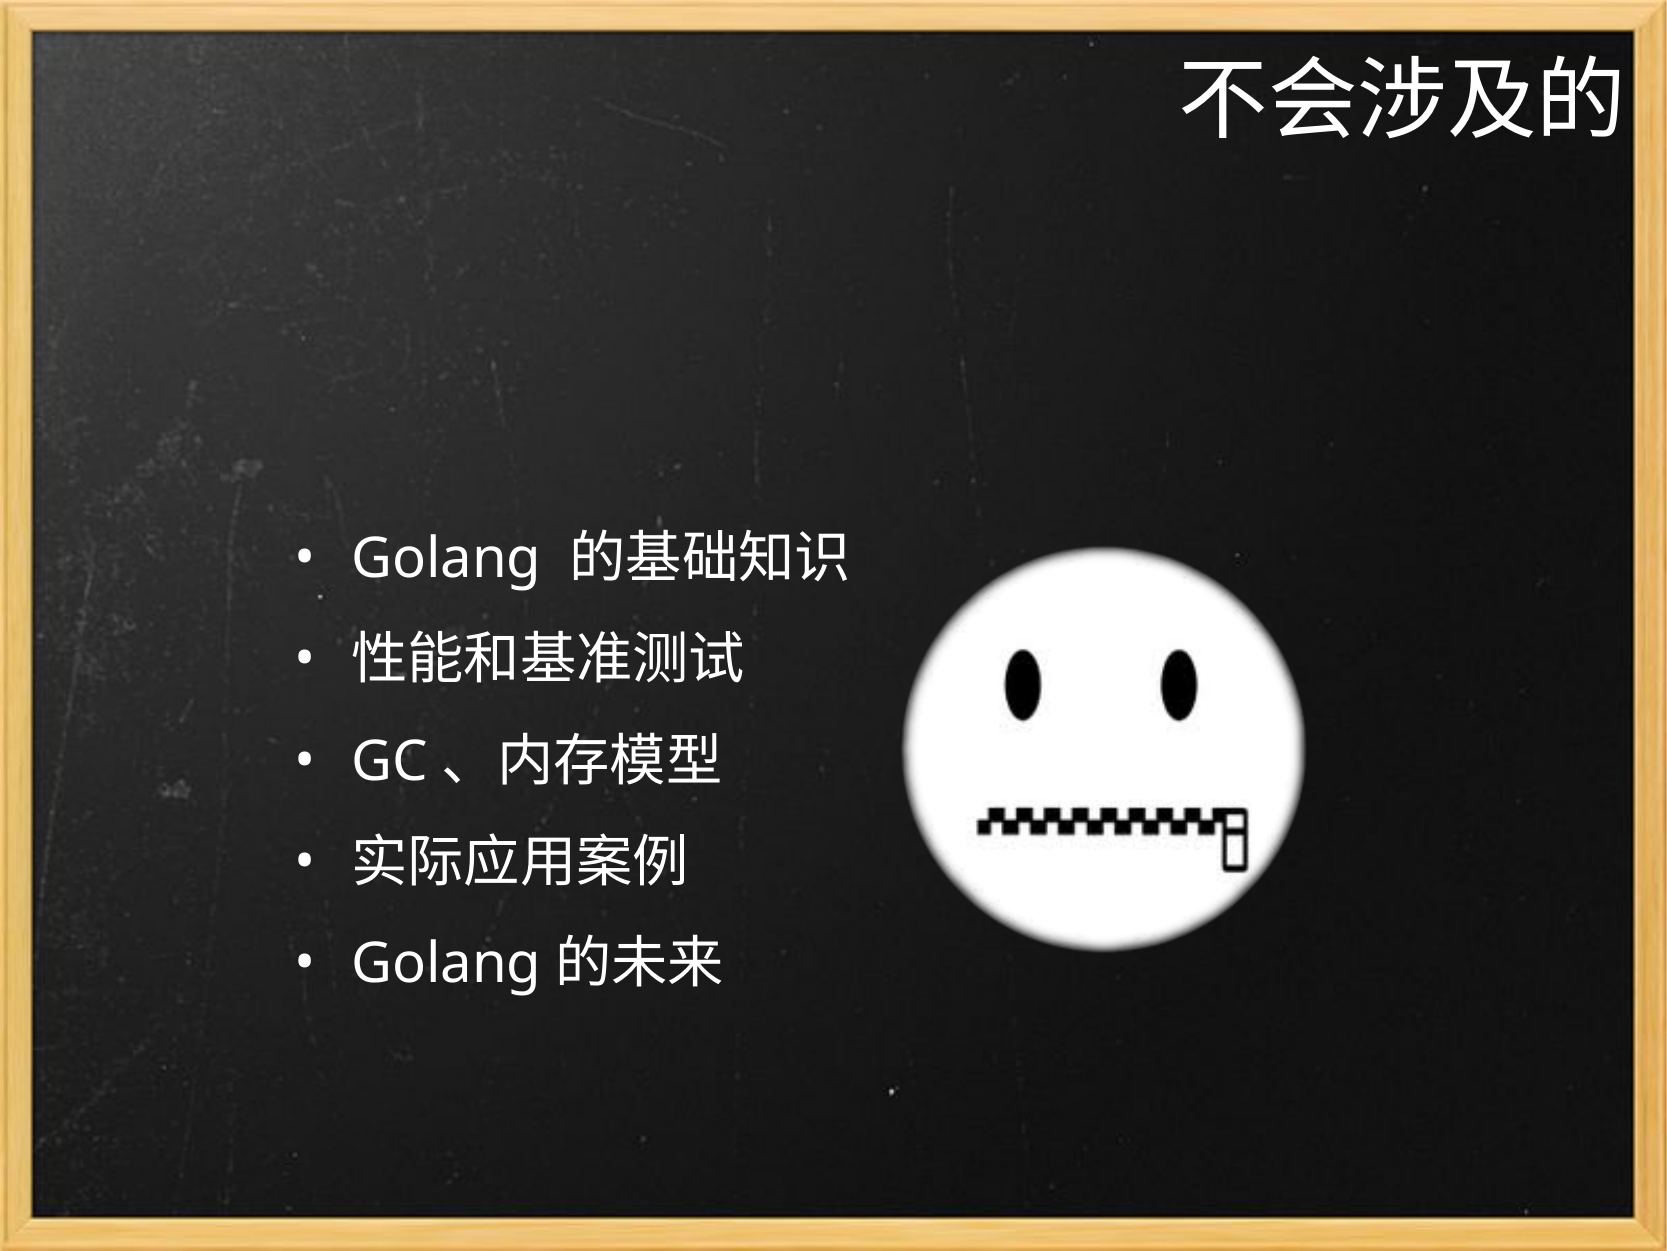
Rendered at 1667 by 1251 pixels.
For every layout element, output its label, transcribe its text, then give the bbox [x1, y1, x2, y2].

picture [883, 533, 1326, 965]
list Golang 的基础知识 性能和基准测试 GC、内存模型 实际应用案例 Golang的未来 [276, 290, 1667, 1191]
title 不会涉及的 [40, 50, 1627, 201]
picture [0, 0, 1667, 1251]
